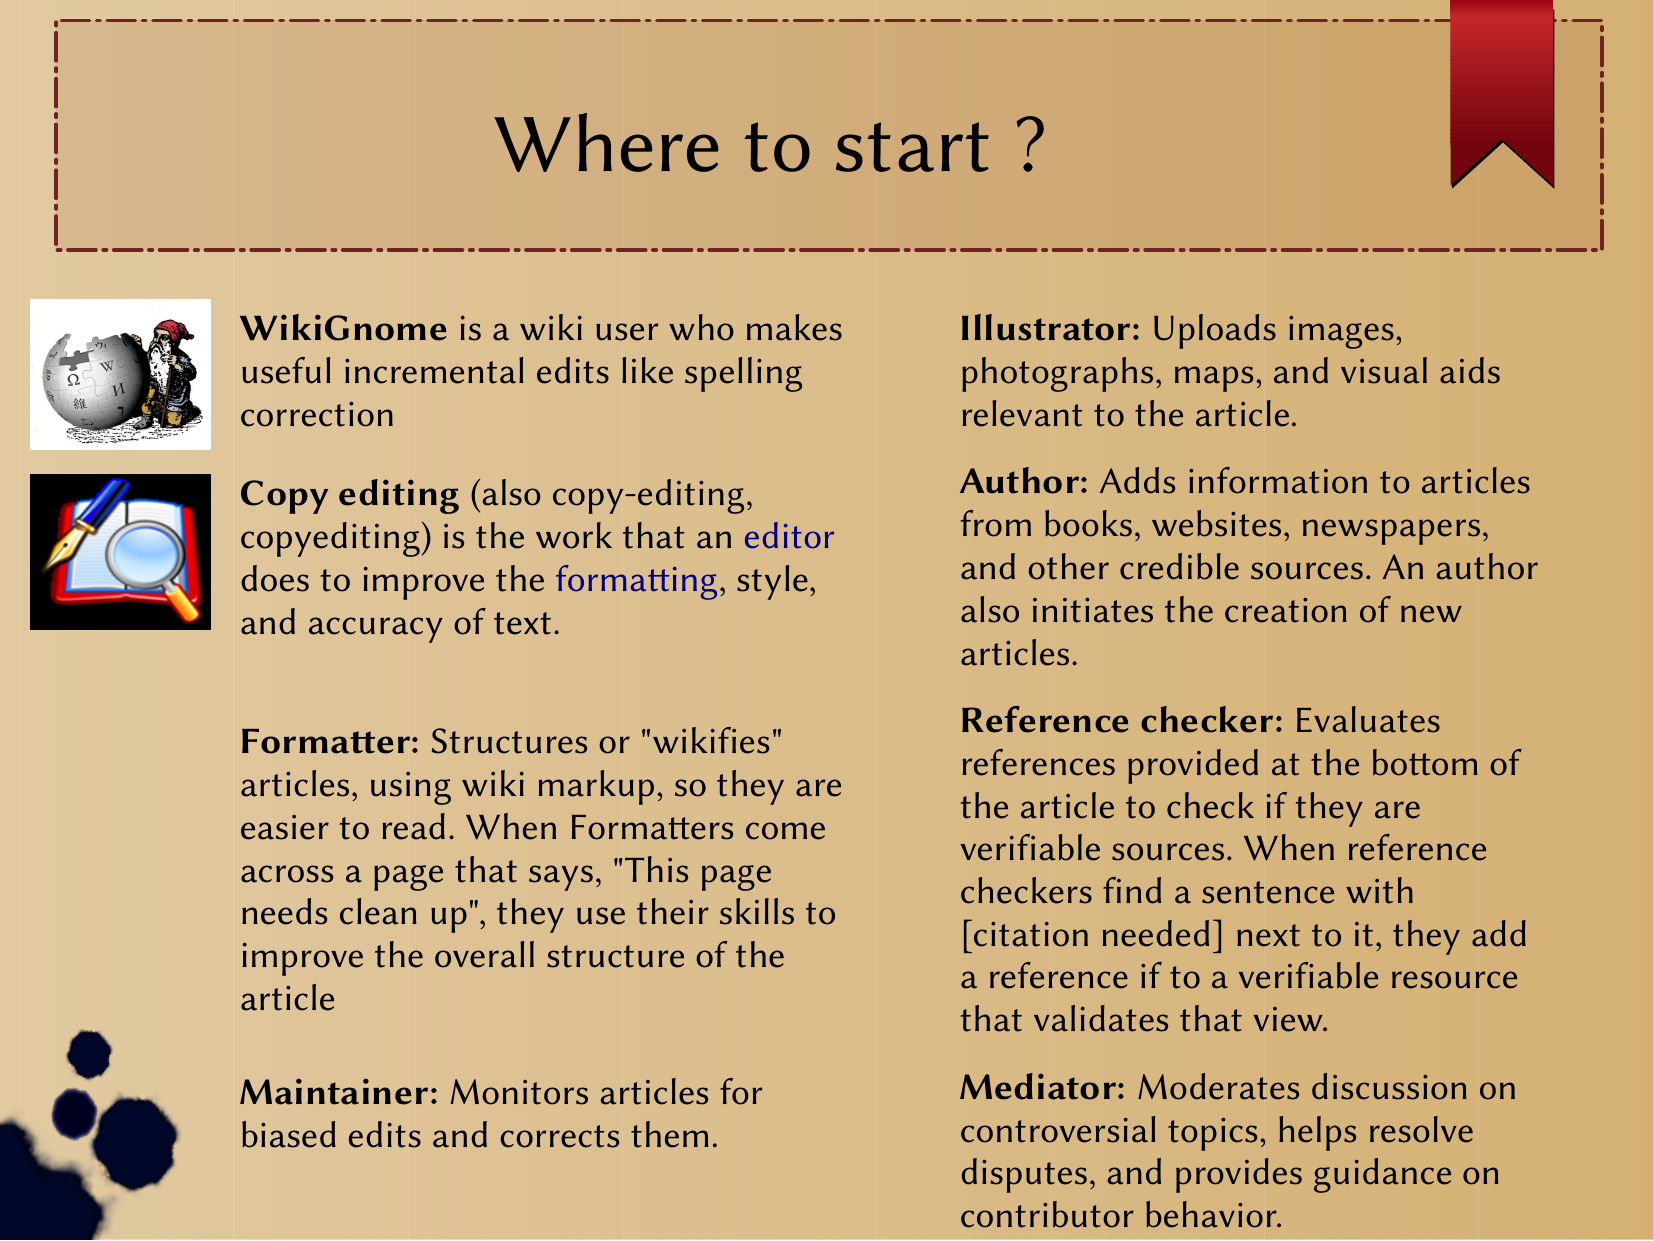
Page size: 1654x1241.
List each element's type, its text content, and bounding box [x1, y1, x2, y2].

picture [30, 299, 211, 451]
text_box Copy editing (also copy-editing, copyediting) is the work that an editor does to improve the formatting, style, and accuracy of text. [225, 465, 865, 653]
text_box Where to start ? [149, 47, 1412, 229]
text_box Formatter: Structures or "wikifies" articles, using wiki markup, so they are easier to read. When Formatters come across a page that says, "This page needs clean up", they use their skills to improve the overall structure of the article [225, 712, 865, 1030]
text_box Illustrator: Uploads images, photographs, maps, and visual aids relevant to the article. Author: Adds information to articles from books, websites, newspapers, and other credible sources. An author also initiates the creation of new articles. Reference checker: Evaluates references provided at the bottom of the article to check if they are verifiable sources. When reference checkers find a sentence with [citation needed] next to it, they add a reference if to a verifiable resource that validates that view. Mediator: Moderates discussion on controversial topics, helps resolve disputes, and provides guidance on contributor behavior. [945, 300, 1561, 1241]
text_box Maintainer: Monitors articles for biased edits and corrects them. [225, 1063, 865, 1165]
picture [30, 474, 211, 631]
text_box WikiGnome is a wiki user who makes useful incremental edits like spelling correction [225, 300, 865, 444]
